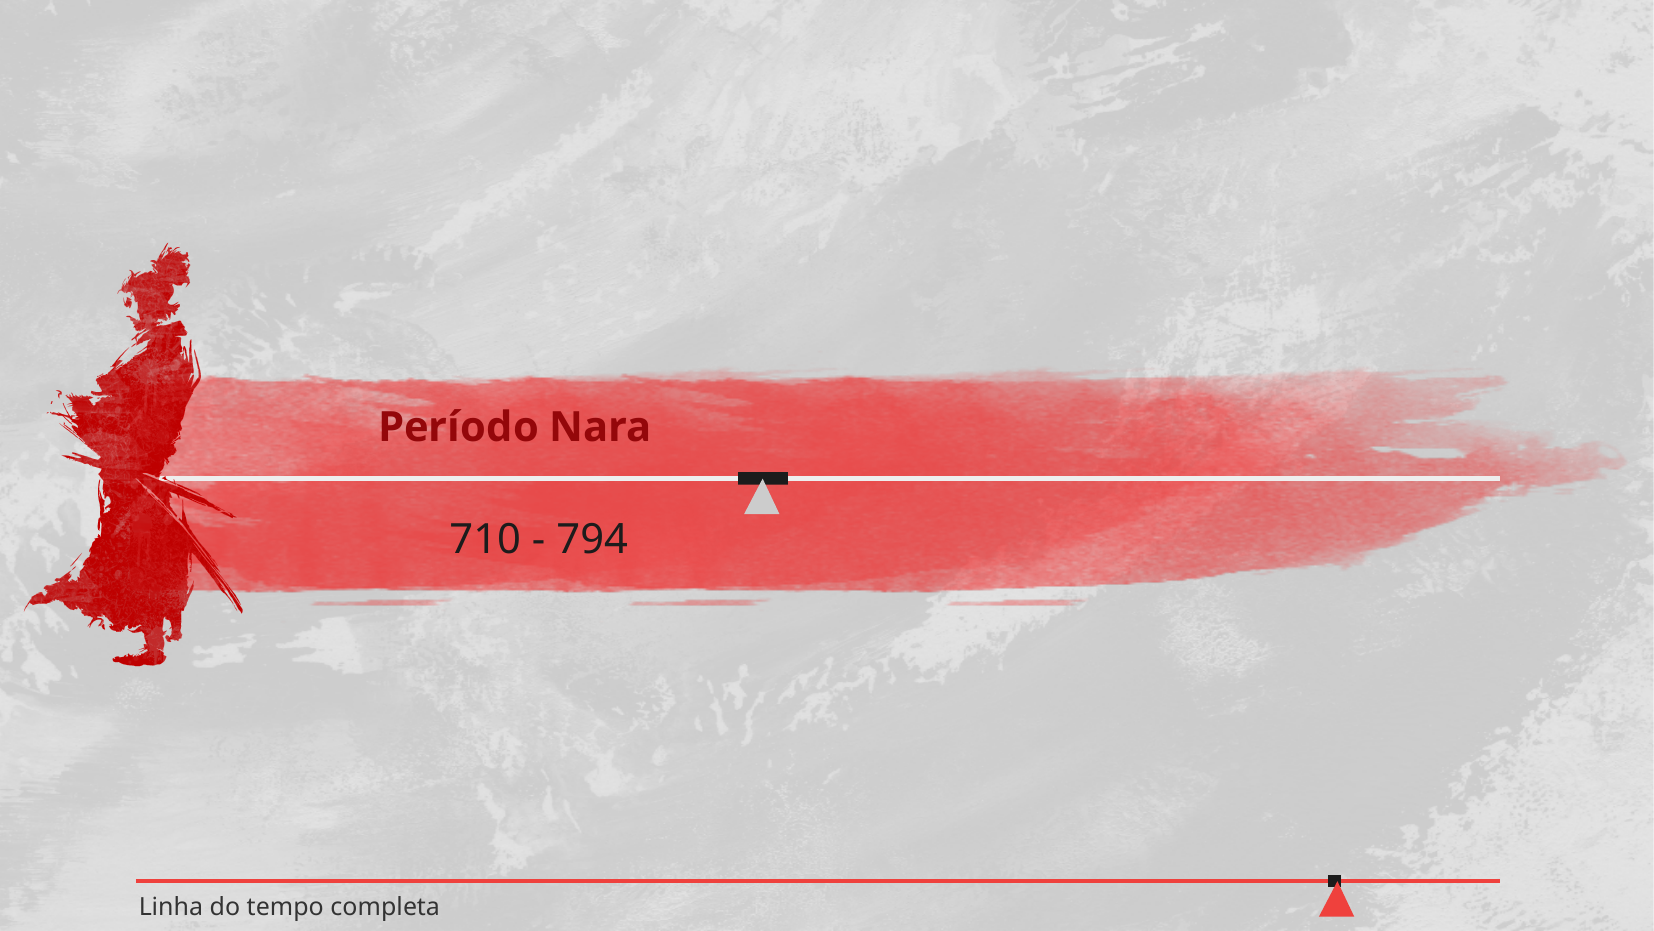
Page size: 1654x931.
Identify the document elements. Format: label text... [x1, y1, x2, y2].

text_box Período Nara [363, 389, 721, 460]
picture [0, 0, 1654, 931]
text_box 710 - 794 [434, 500, 653, 571]
text_box Linha do tempo completa [124, 880, 532, 926]
text_box [744, 478, 780, 515]
text_box [1318, 881, 1355, 917]
